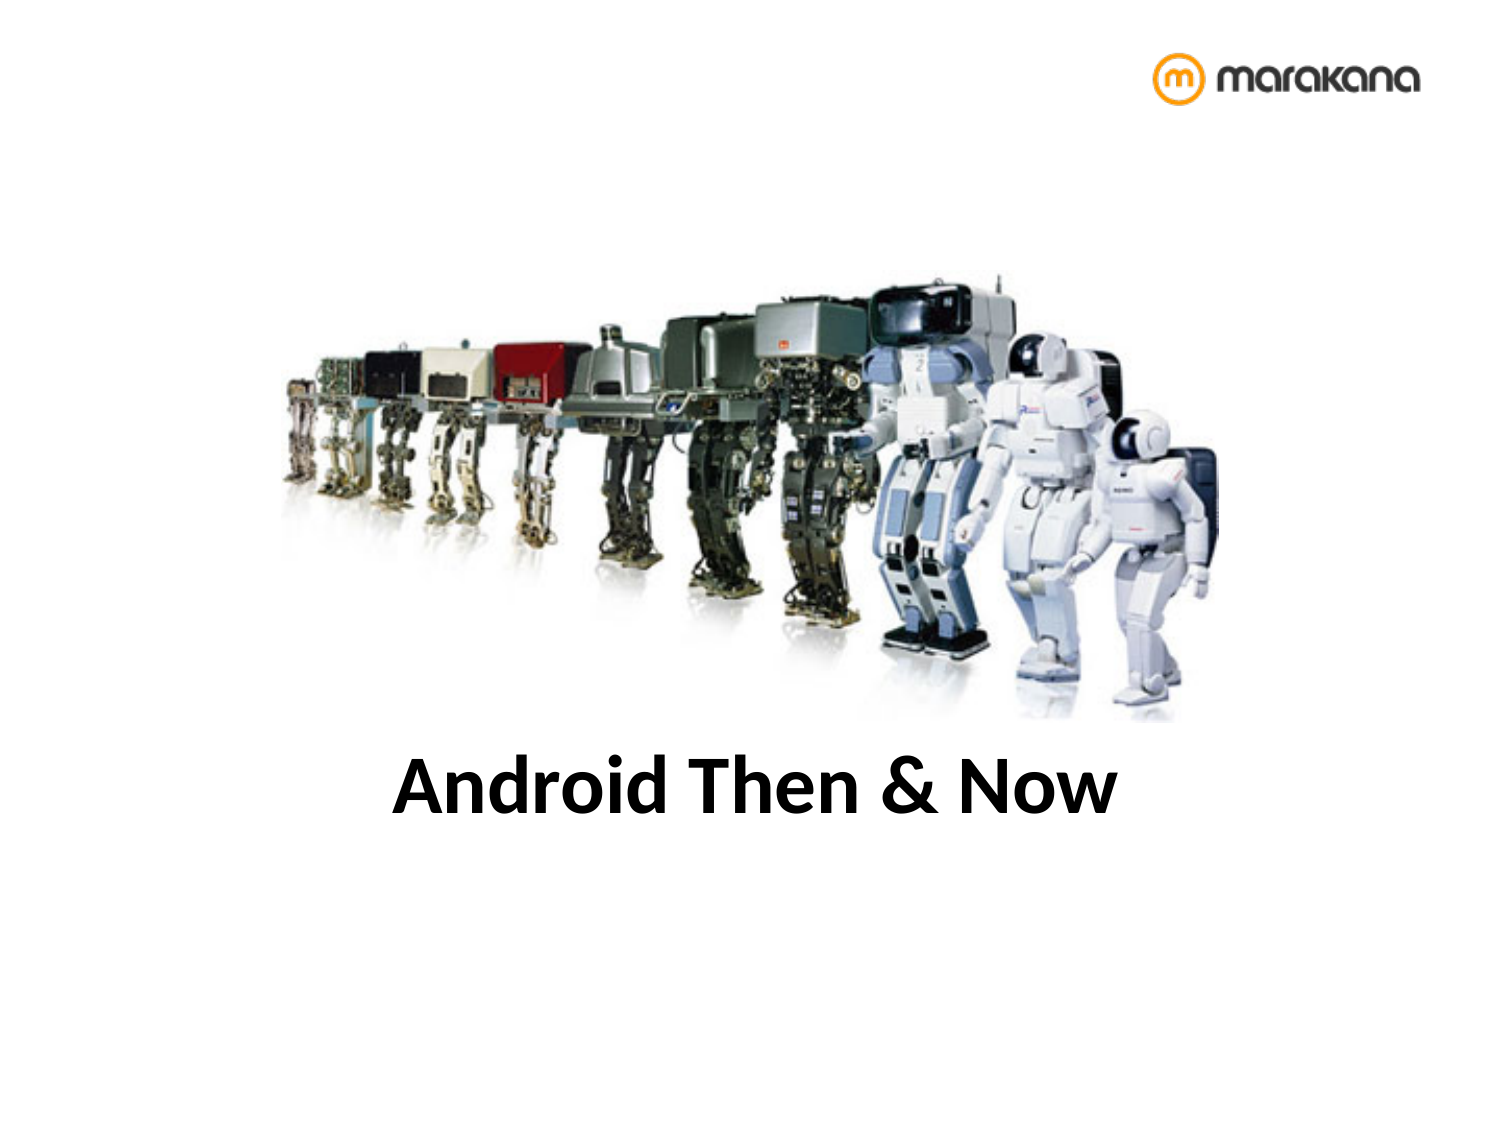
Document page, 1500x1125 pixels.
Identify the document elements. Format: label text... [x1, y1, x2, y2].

title Android Then & Now [118, 722, 1394, 947]
picture [281, 270, 1219, 722]
picture [1149, 45, 1425, 114]
